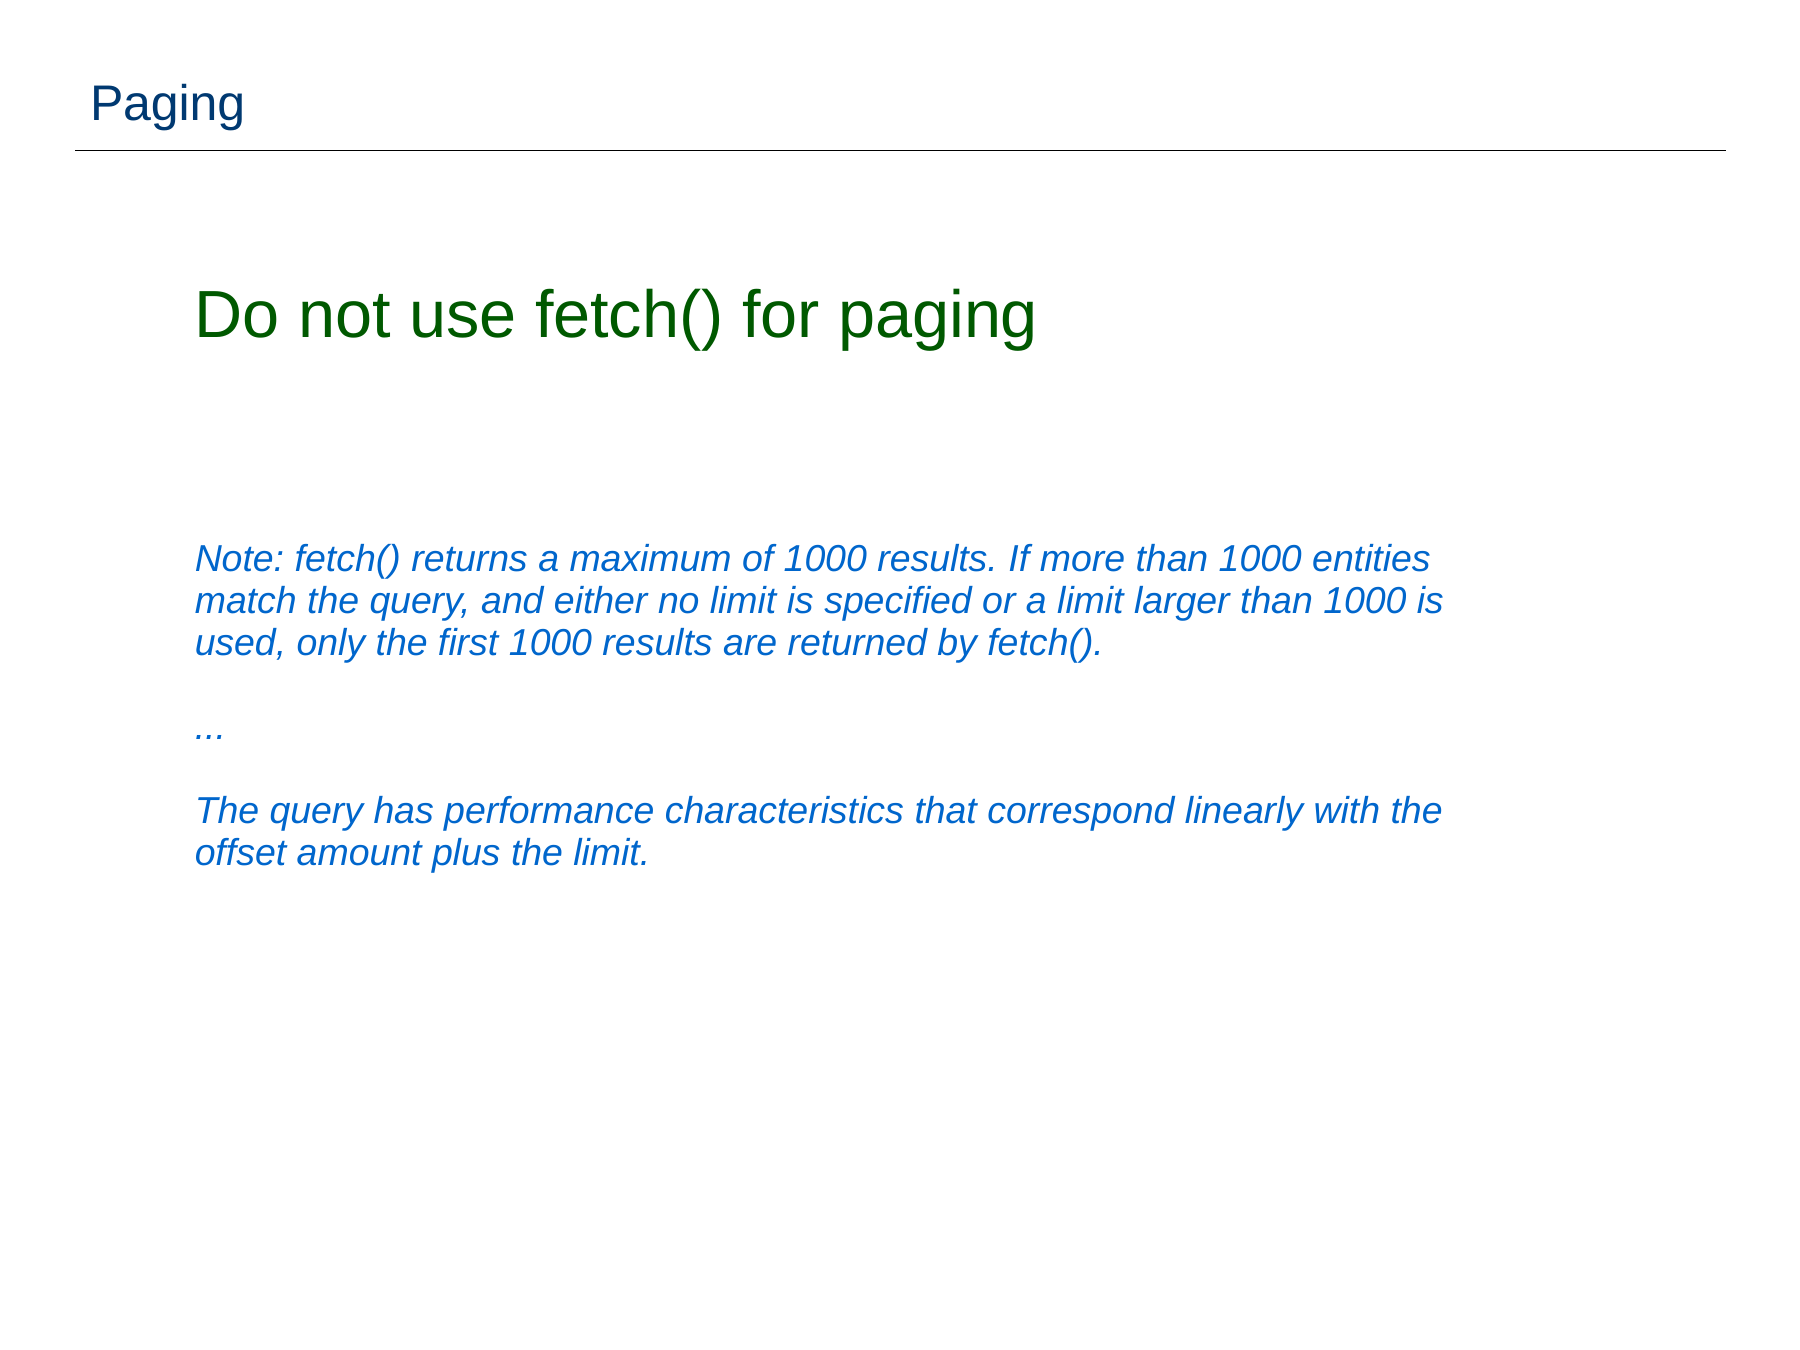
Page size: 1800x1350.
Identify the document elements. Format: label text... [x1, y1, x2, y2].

title Paging [90, 61, 1710, 150]
text_box Do not use fetch() for paging [180, 269, 1058, 529]
text_box Note: fetch() returns a maximum of 1000 results. If more than 1000 entities match the query, and either no limit is specified or a limit larger than 1000 is used, only the first 1000 results are returned by fetch(). ... The query has performance characteristics that correspond linearly with the offset amount plus the limit. [180, 529, 1476, 881]
